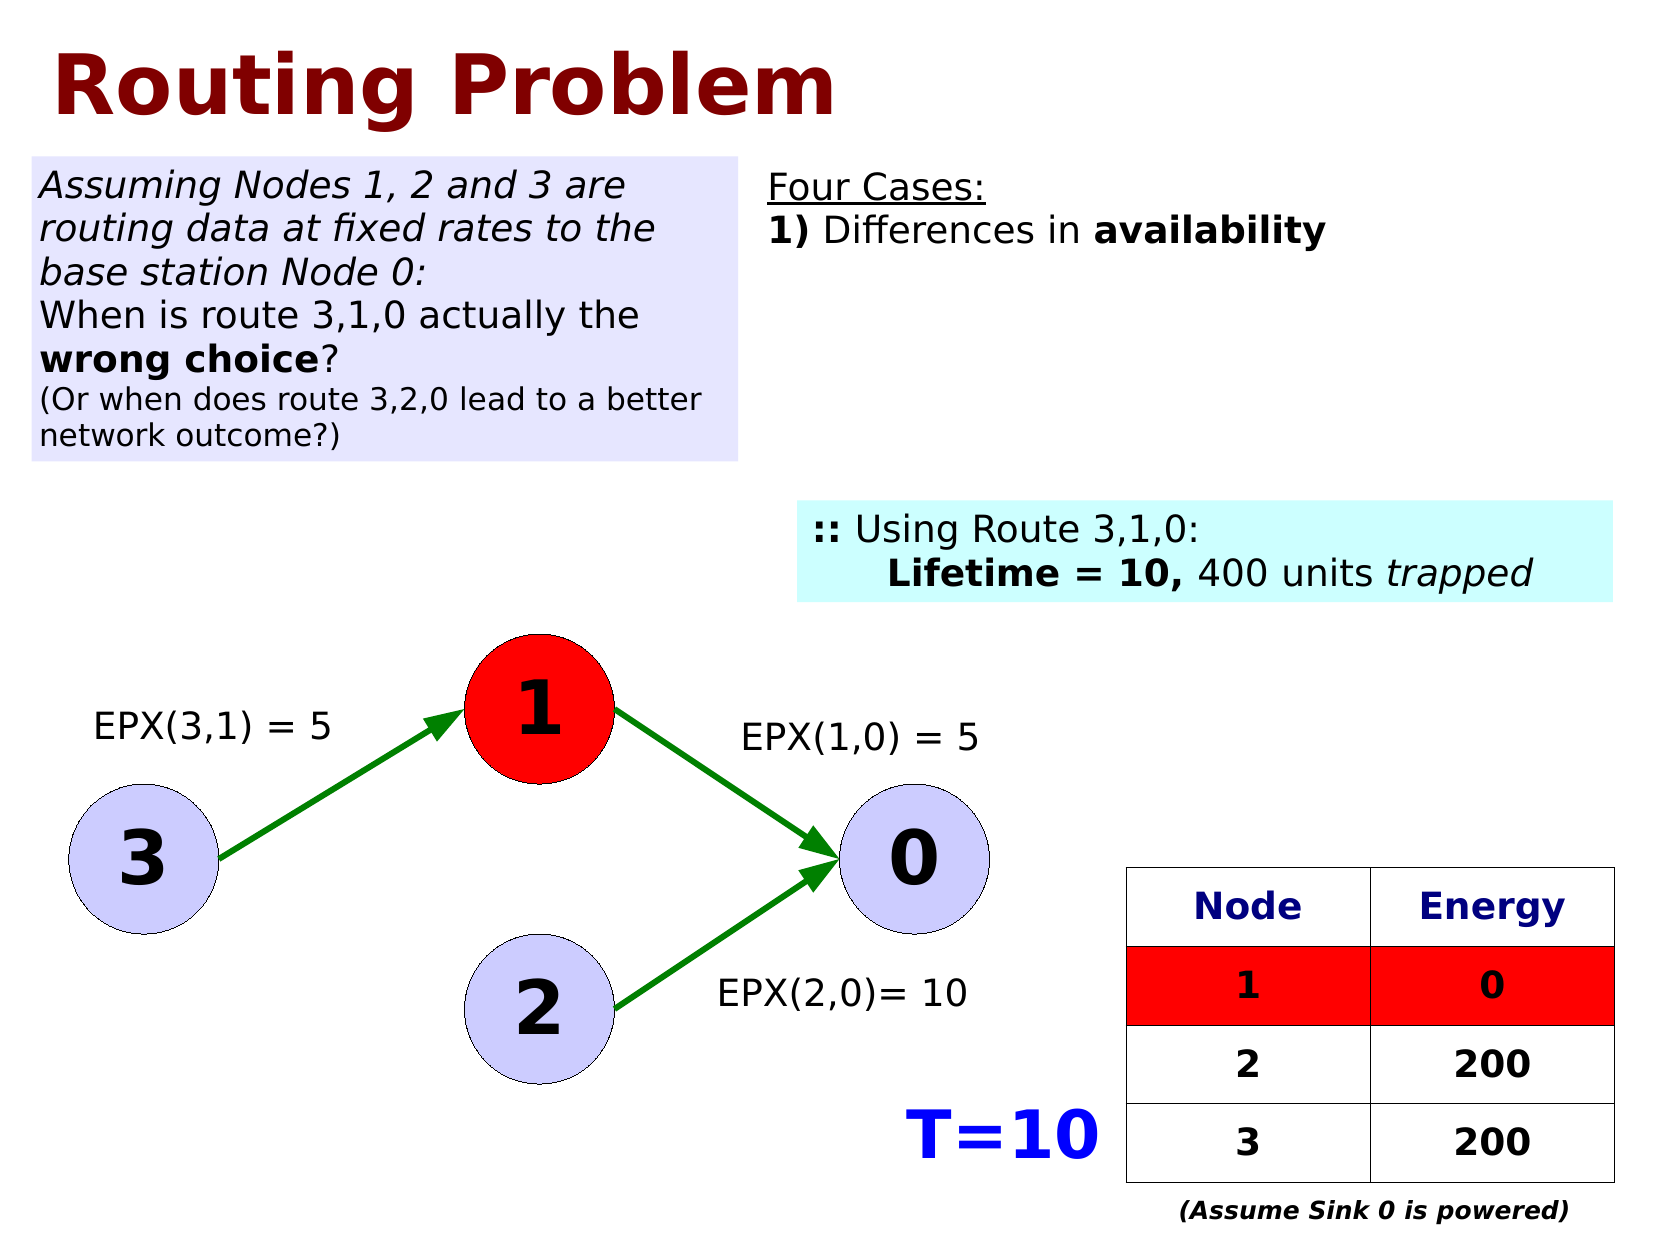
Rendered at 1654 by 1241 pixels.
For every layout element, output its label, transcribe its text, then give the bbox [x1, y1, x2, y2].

text_box T=10 [892, 1089, 1117, 1182]
text_box EPX(3,1) = 5 [78, 697, 348, 756]
table_cell 0 [1371, 947, 1614, 1025]
text_box Assuming Nodes 1, 2 and 3 are routing data at fixed rates to the base station Node 0: When is route 3,1,0 actually the wrong choice? (Or when does route 3,2,0 lead to a better network outcome?) [31, 156, 739, 462]
table_header Energy [1371, 868, 1614, 946]
table_cell 200 [1371, 1026, 1614, 1103]
text_box 3 [68, 784, 219, 935]
table_cell 1 [1127, 947, 1370, 1025]
text_box EPX(2,0)= 10 [701, 964, 984, 1055]
table_header Node [1127, 868, 1370, 946]
text_box 2 [464, 934, 615, 1085]
text_box 0 [839, 784, 990, 935]
table_cell 200 [1371, 1104, 1614, 1182]
title Routing Problem [51, 0, 1654, 173]
text_box EPX(1,0) = 5 [725, 708, 996, 768]
text_box Four Cases: 1) Differences in availability [752, 157, 1399, 434]
text_box 1 [464, 634, 615, 785]
table_cell 3 [1127, 1104, 1370, 1182]
text_box :: Using Route 3,1,0: Lifetime = 10, 400 units trapped [797, 500, 1613, 603]
table_cell 2 [1127, 1026, 1370, 1103]
text_box (Assume Sink 0 is powered) [1147, 1188, 1602, 1233]
